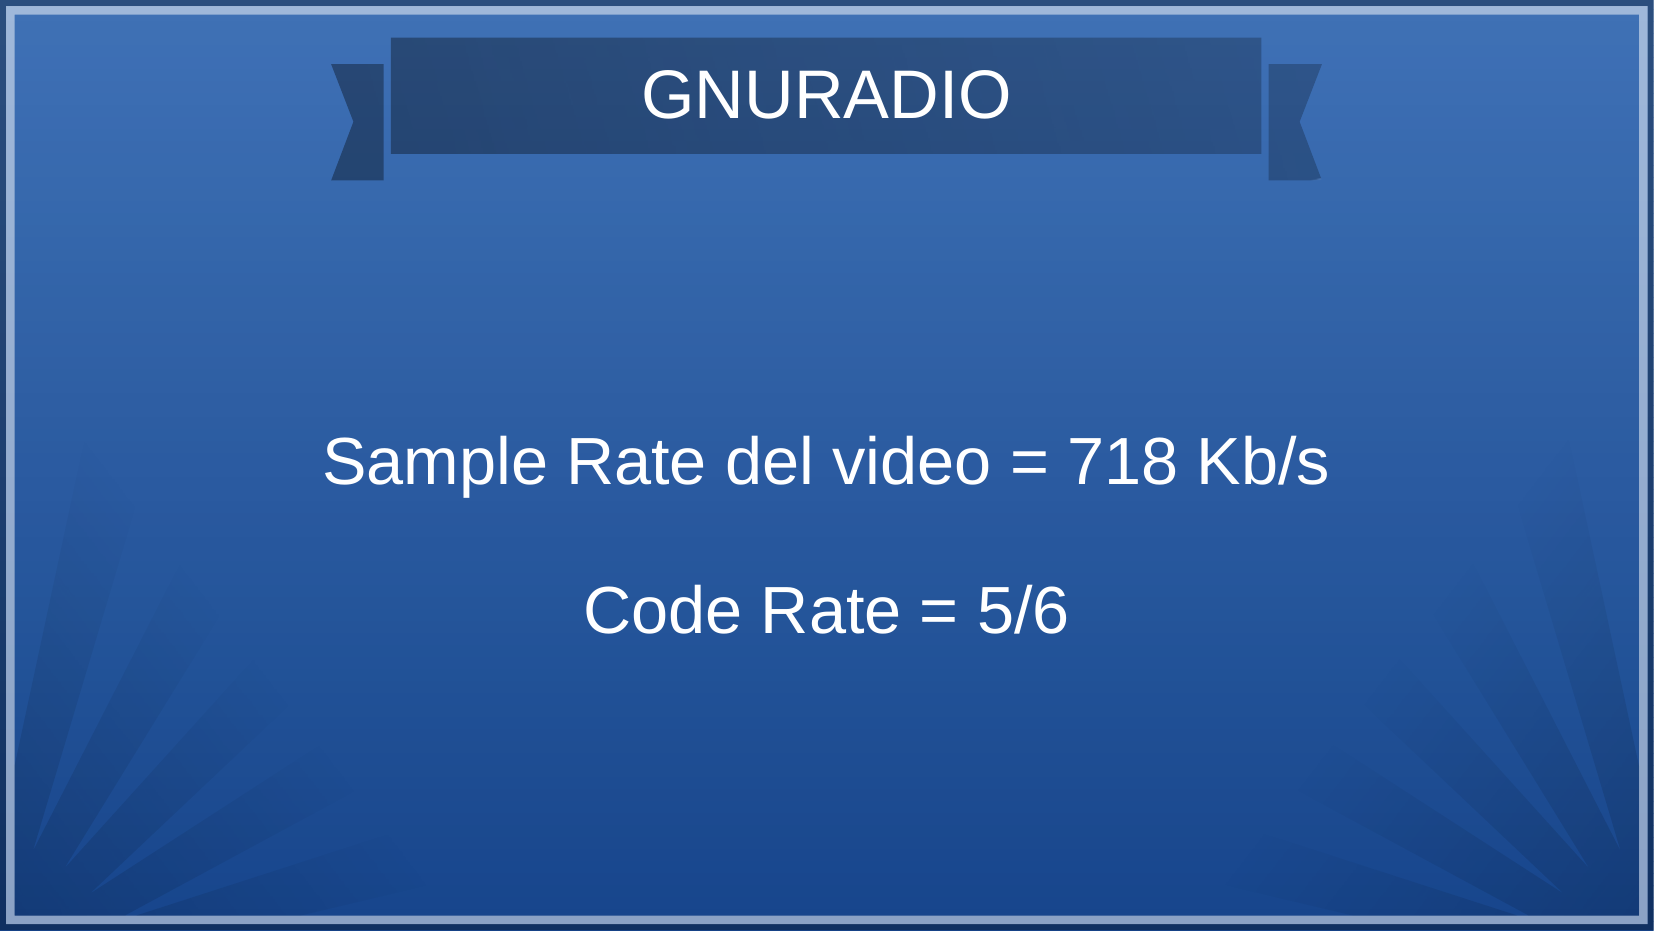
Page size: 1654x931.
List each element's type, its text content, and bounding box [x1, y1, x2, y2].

subtitle Sample Rate del video = 718 Kb/s Code Rate = 5/6 [82, 224, 1571, 848]
title GNURADIO [389, 35, 1264, 154]
